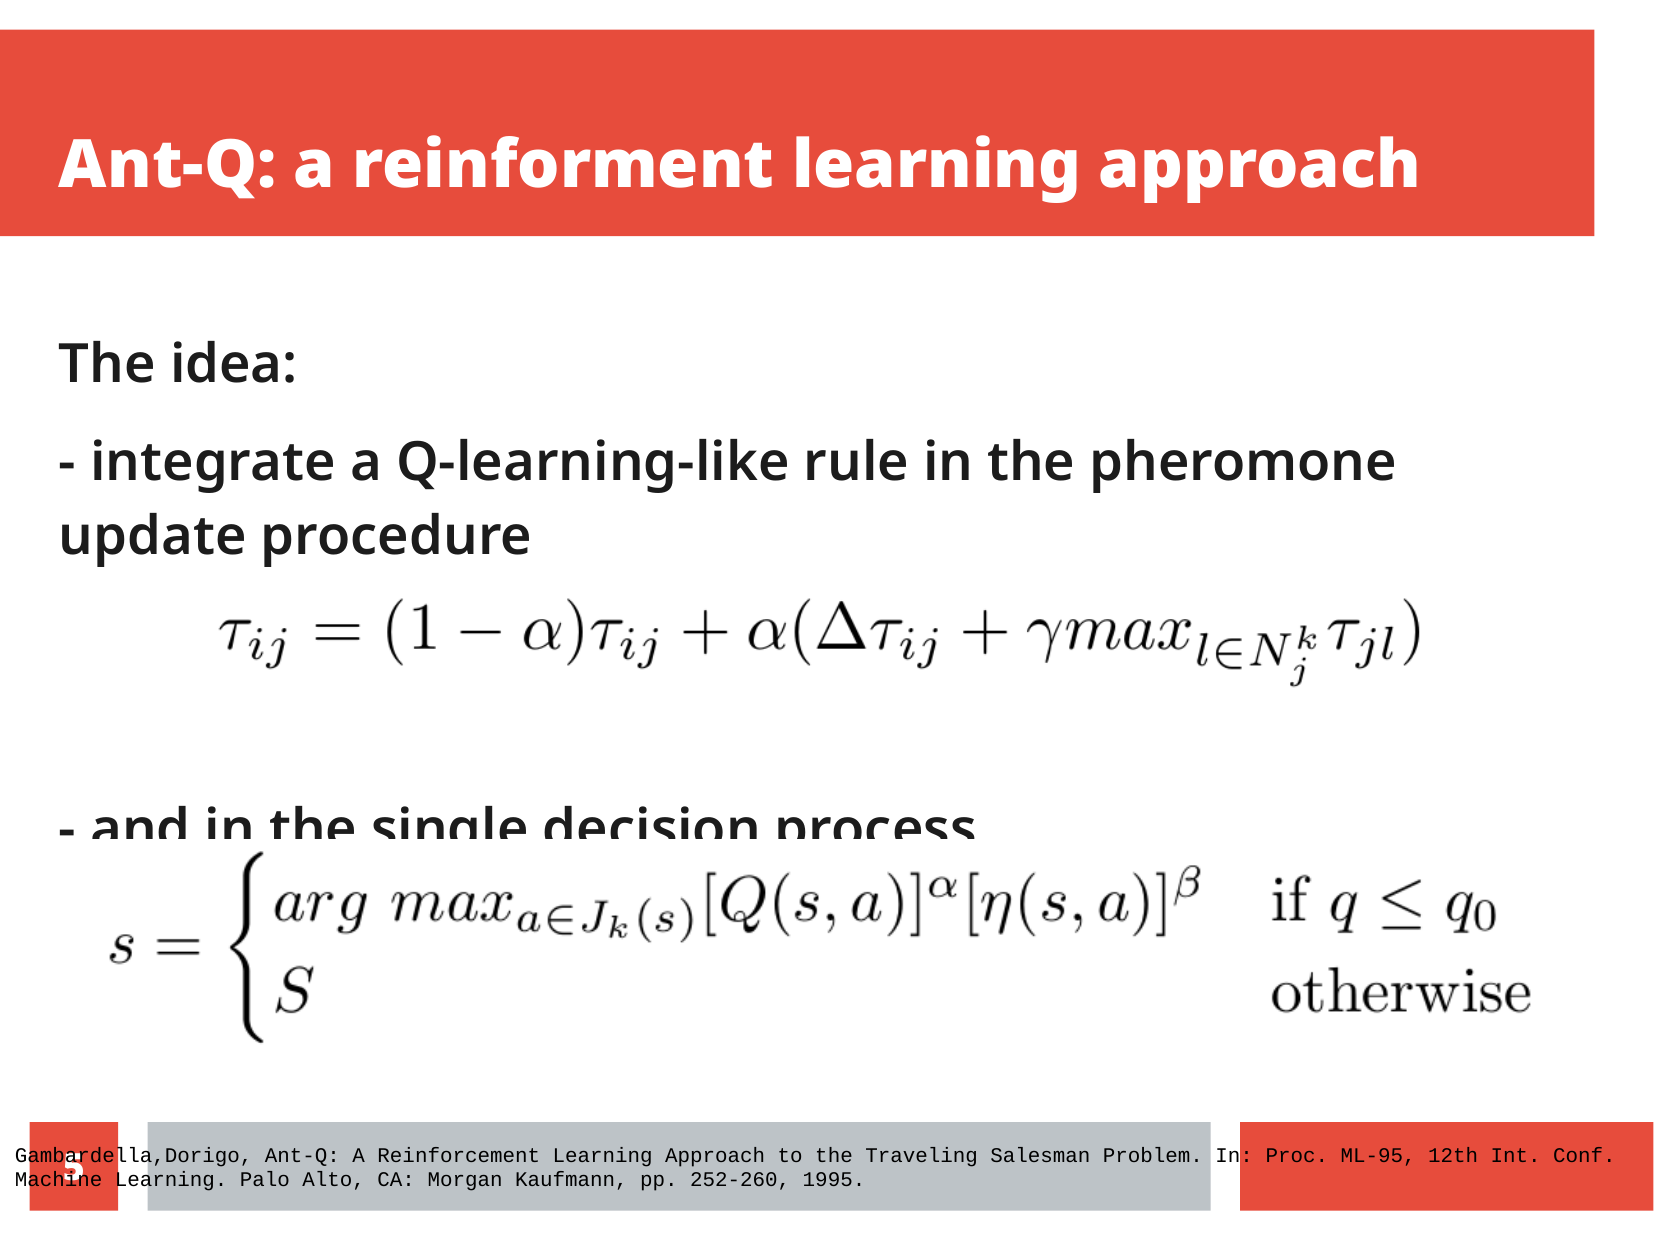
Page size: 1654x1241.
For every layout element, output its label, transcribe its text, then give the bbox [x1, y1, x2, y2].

list The idea: - integrate a Q-learning-like rule in the pheromone update procedure - and in the single decision process [59, 324, 1565, 1093]
picture [71, 839, 1579, 1076]
text_box Gambardella,Dorigo, Ant-Q: A Reinforcement Learning Approach to the Traveling Salesman Problem. In: Proc. ML-95, 12th Int. Conf. Machine Learning. Palo Alto, CA: Morgan Kaufmann, pp. 252-260, 1995. [0, 1138, 1654, 1201]
picture [192, 573, 1441, 699]
title Ant-Q: a reinforment learning approach [59, 59, 1654, 207]
